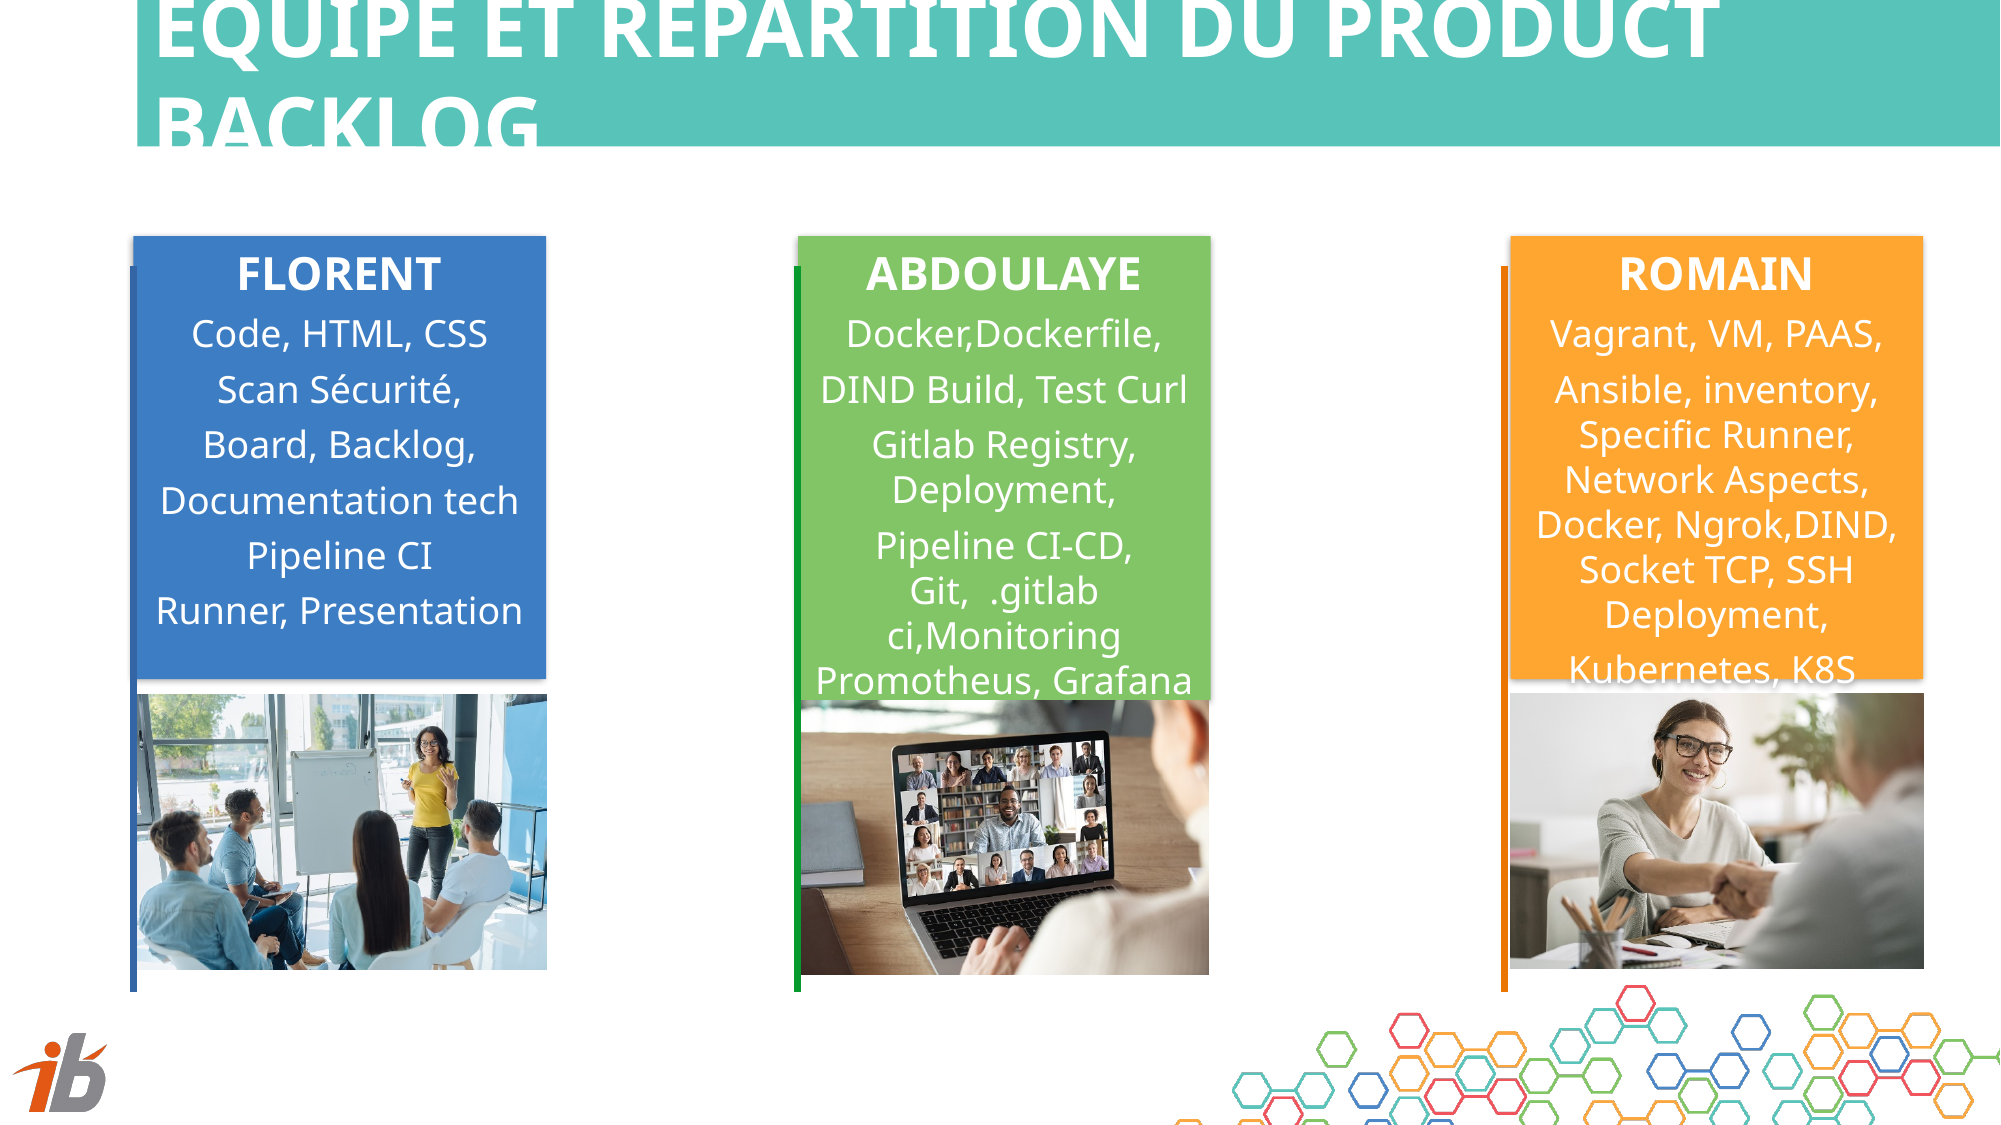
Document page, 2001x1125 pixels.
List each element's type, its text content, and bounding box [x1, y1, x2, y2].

title ÉQUIPE ET RÉPARTITION DU PRODUCT BACKLOG [137, 0, 2000, 149]
picture [1510, 693, 1924, 969]
picture [1160, 981, 2000, 1125]
text_box FLORENT Code, HTML, CSS Scan Sécurité, Board, Backlog, Documentation tech Pipeline CI Runner, Presentation [133, 236, 547, 680]
text_box ABDOULAYE Docker,Dockerfile, DIND Build, Test Curl Gitlab Registry, Deployment, Pipeline CI-CD, Git, .gitlab ci,Monitoring Promotheus, Grafana [798, 236, 1211, 701]
text_box ROMAIN Vagrant, VM, PAAS, Ansible, inventory, Specific Runner, Network Aspects, Docker, Ngrok,DIND, Socket TCP, SSH Deployment, Kubernetes, K8S [1510, 236, 1924, 680]
picture [137, 694, 547, 970]
picture [12, 1033, 107, 1112]
picture [801, 700, 1209, 975]
